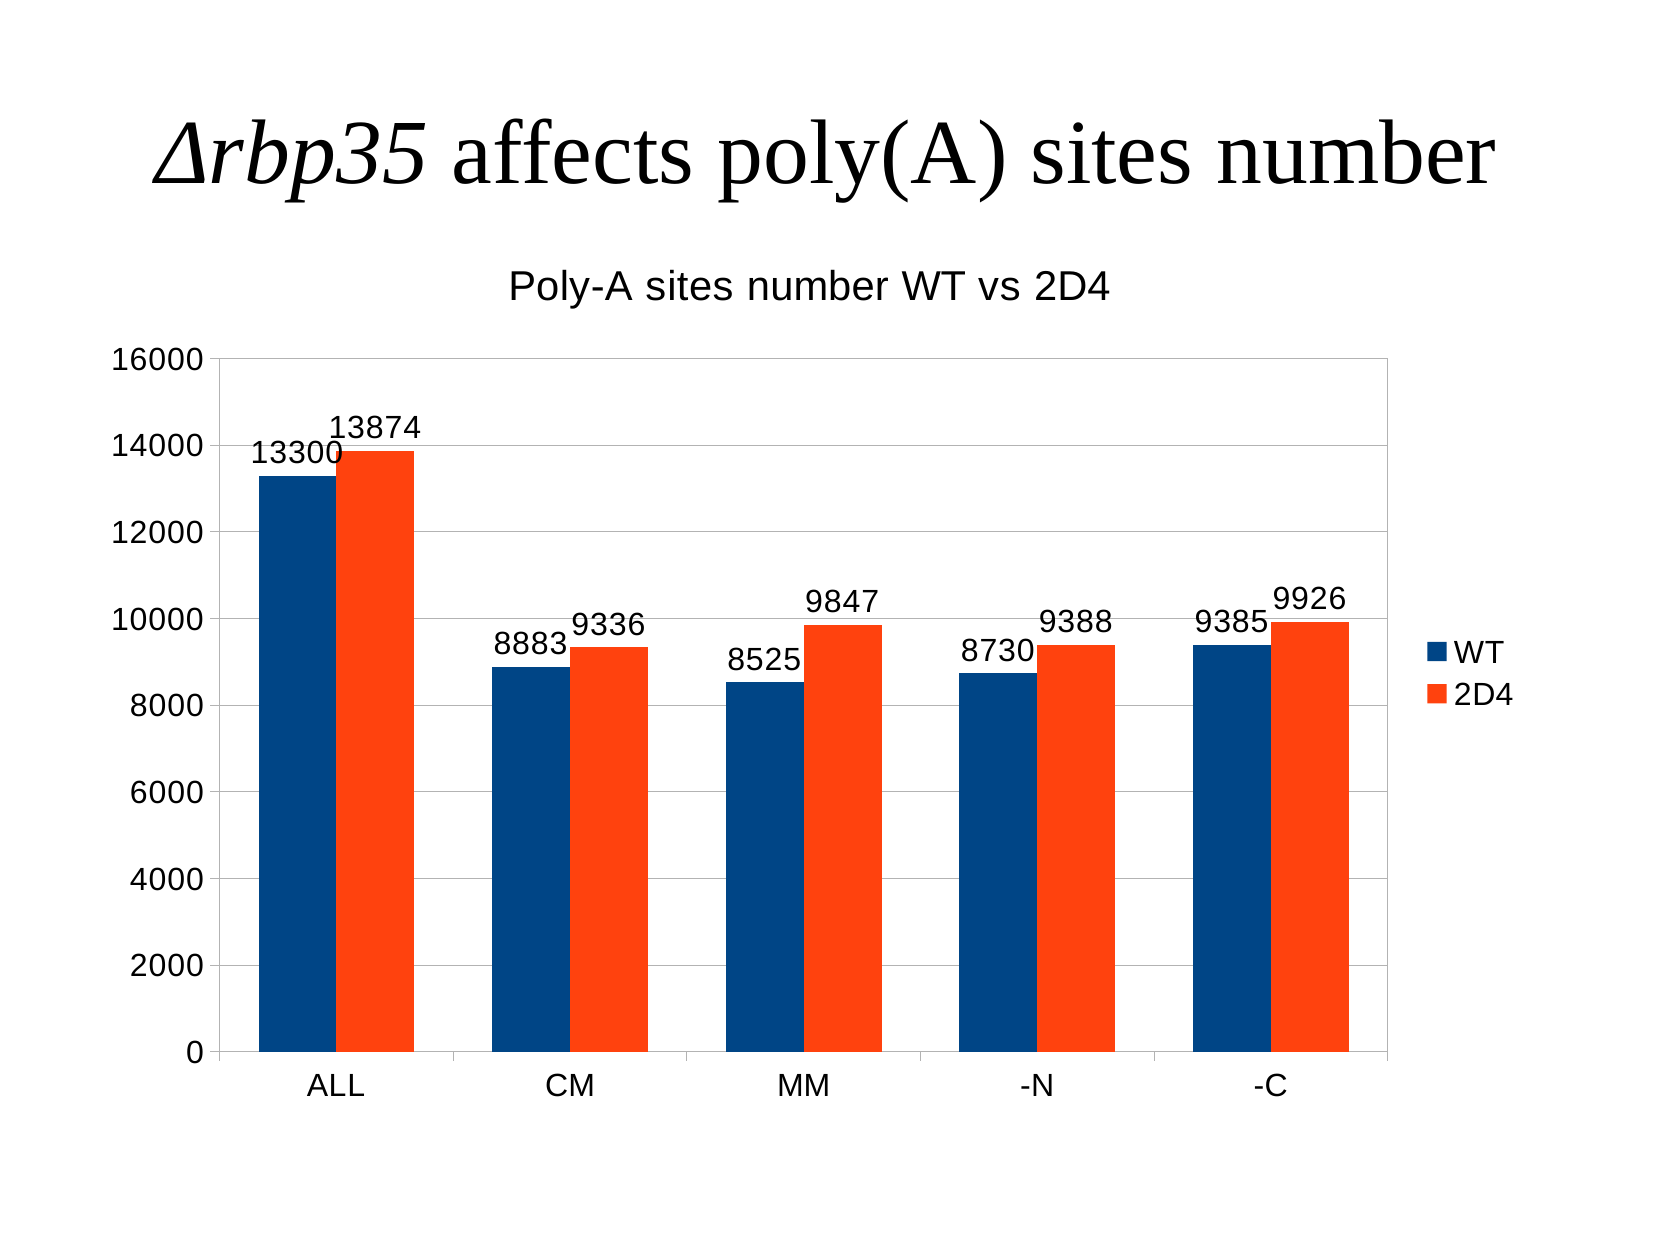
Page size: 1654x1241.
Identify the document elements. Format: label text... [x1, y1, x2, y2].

title Δrbp35 affects poly(A) sites number [82, 49, 1571, 257]
chart [81, 224, 1538, 1121]
